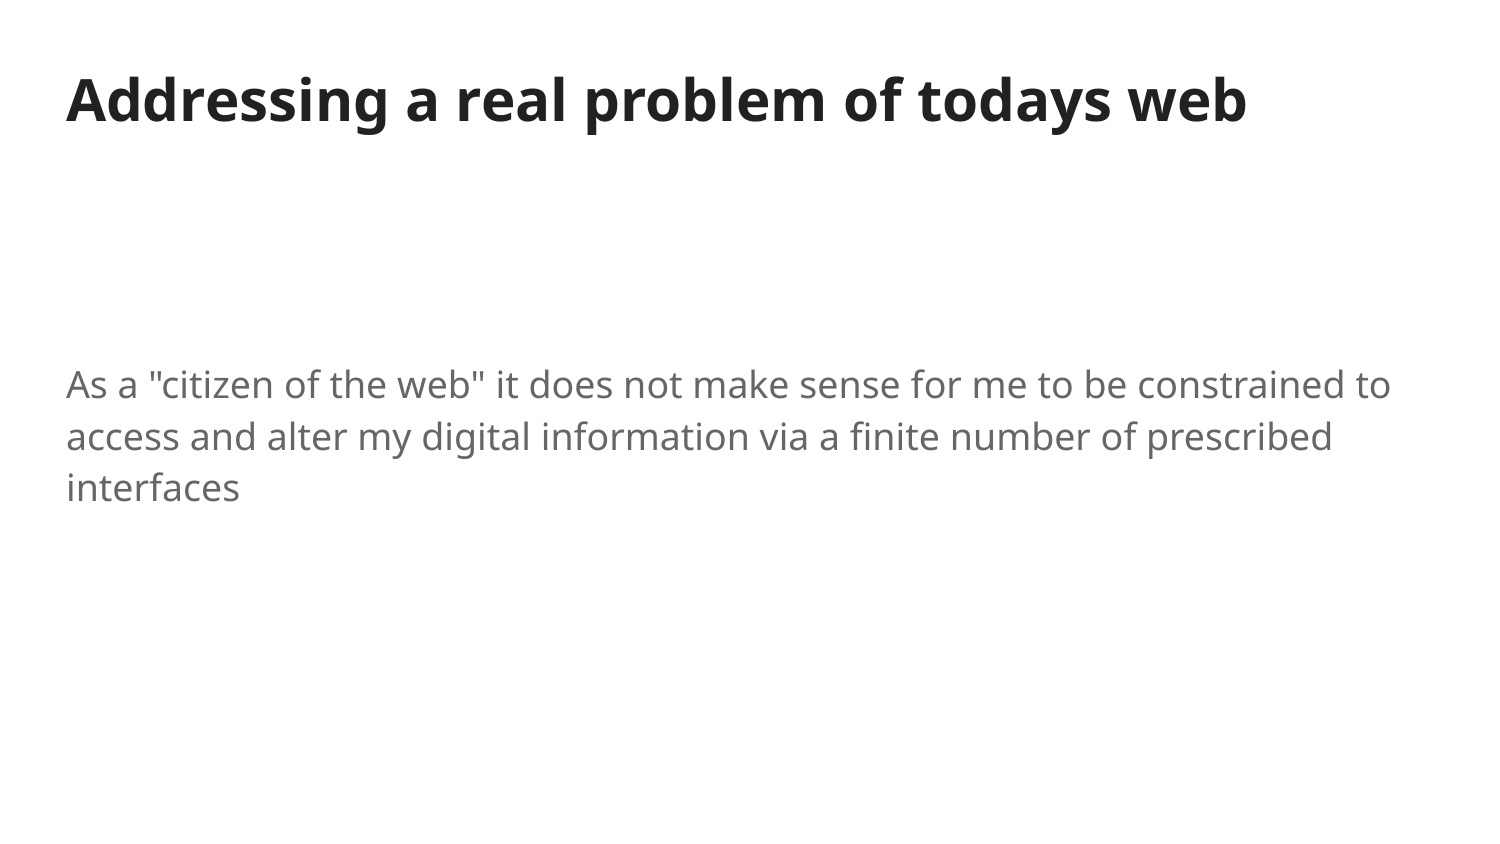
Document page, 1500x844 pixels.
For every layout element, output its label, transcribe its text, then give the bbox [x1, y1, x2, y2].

title Addressing a real problem of todays web [51, 48, 1449, 180]
list As a "citizen of the web" it does not make sense for me to be constrained to access and alter my digital information via a finite number of prescribed interfaces [51, 339, 1449, 844]
